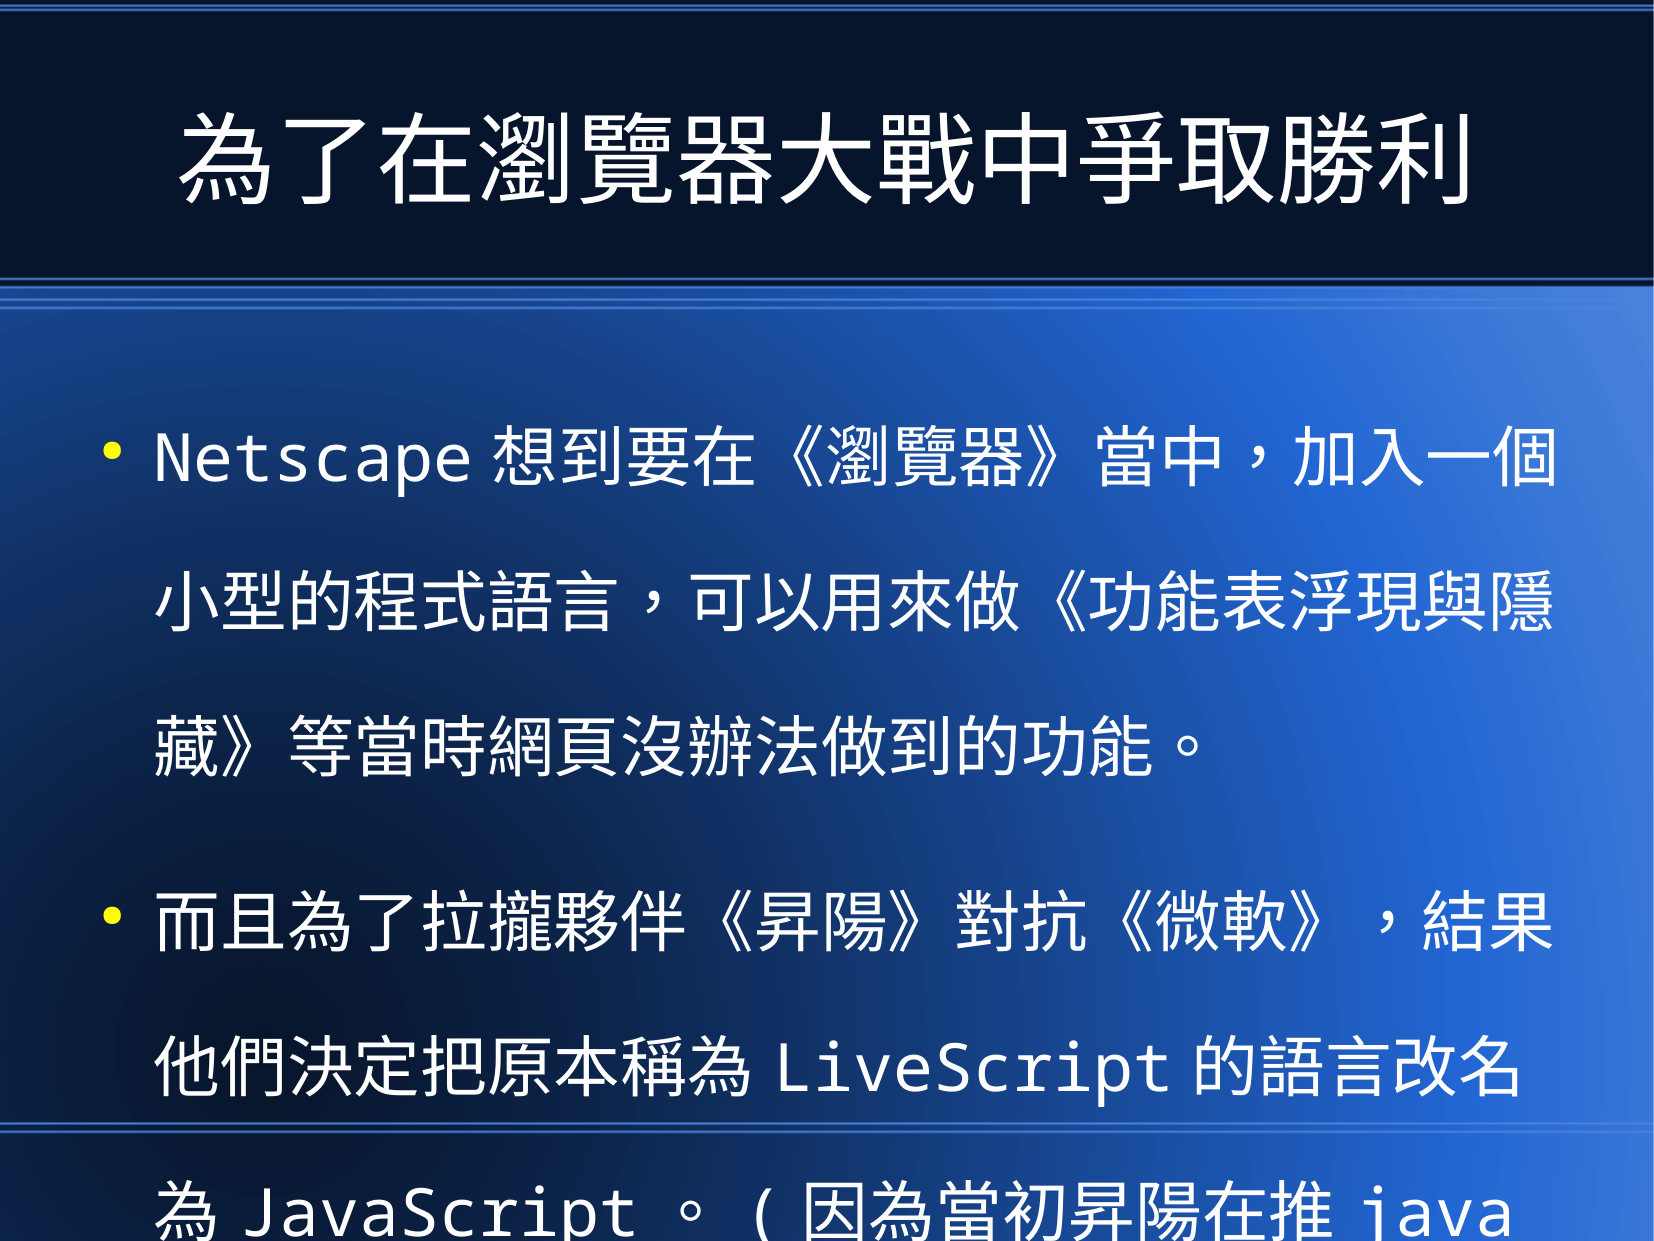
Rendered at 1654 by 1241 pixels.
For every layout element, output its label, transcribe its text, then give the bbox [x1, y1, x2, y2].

picture [0, 0, 1654, 1241]
title 為了在瀏覽器大戰中爭取勝利 [82, 49, 1571, 257]
list Netscape想到要在《瀏覽器》當中，加入一個小型的程式語言，可以用來做《功能表浮現與隱藏》等當時網頁沒辦法做到的功能。 而且為了拉攏夥伴《昇陽》對抗《微軟》，結果他們決定把原本稱為LiveScript的語言改名為JavaScript。(因為當初昇陽在推java語言) [82, 355, 1571, 1241]
